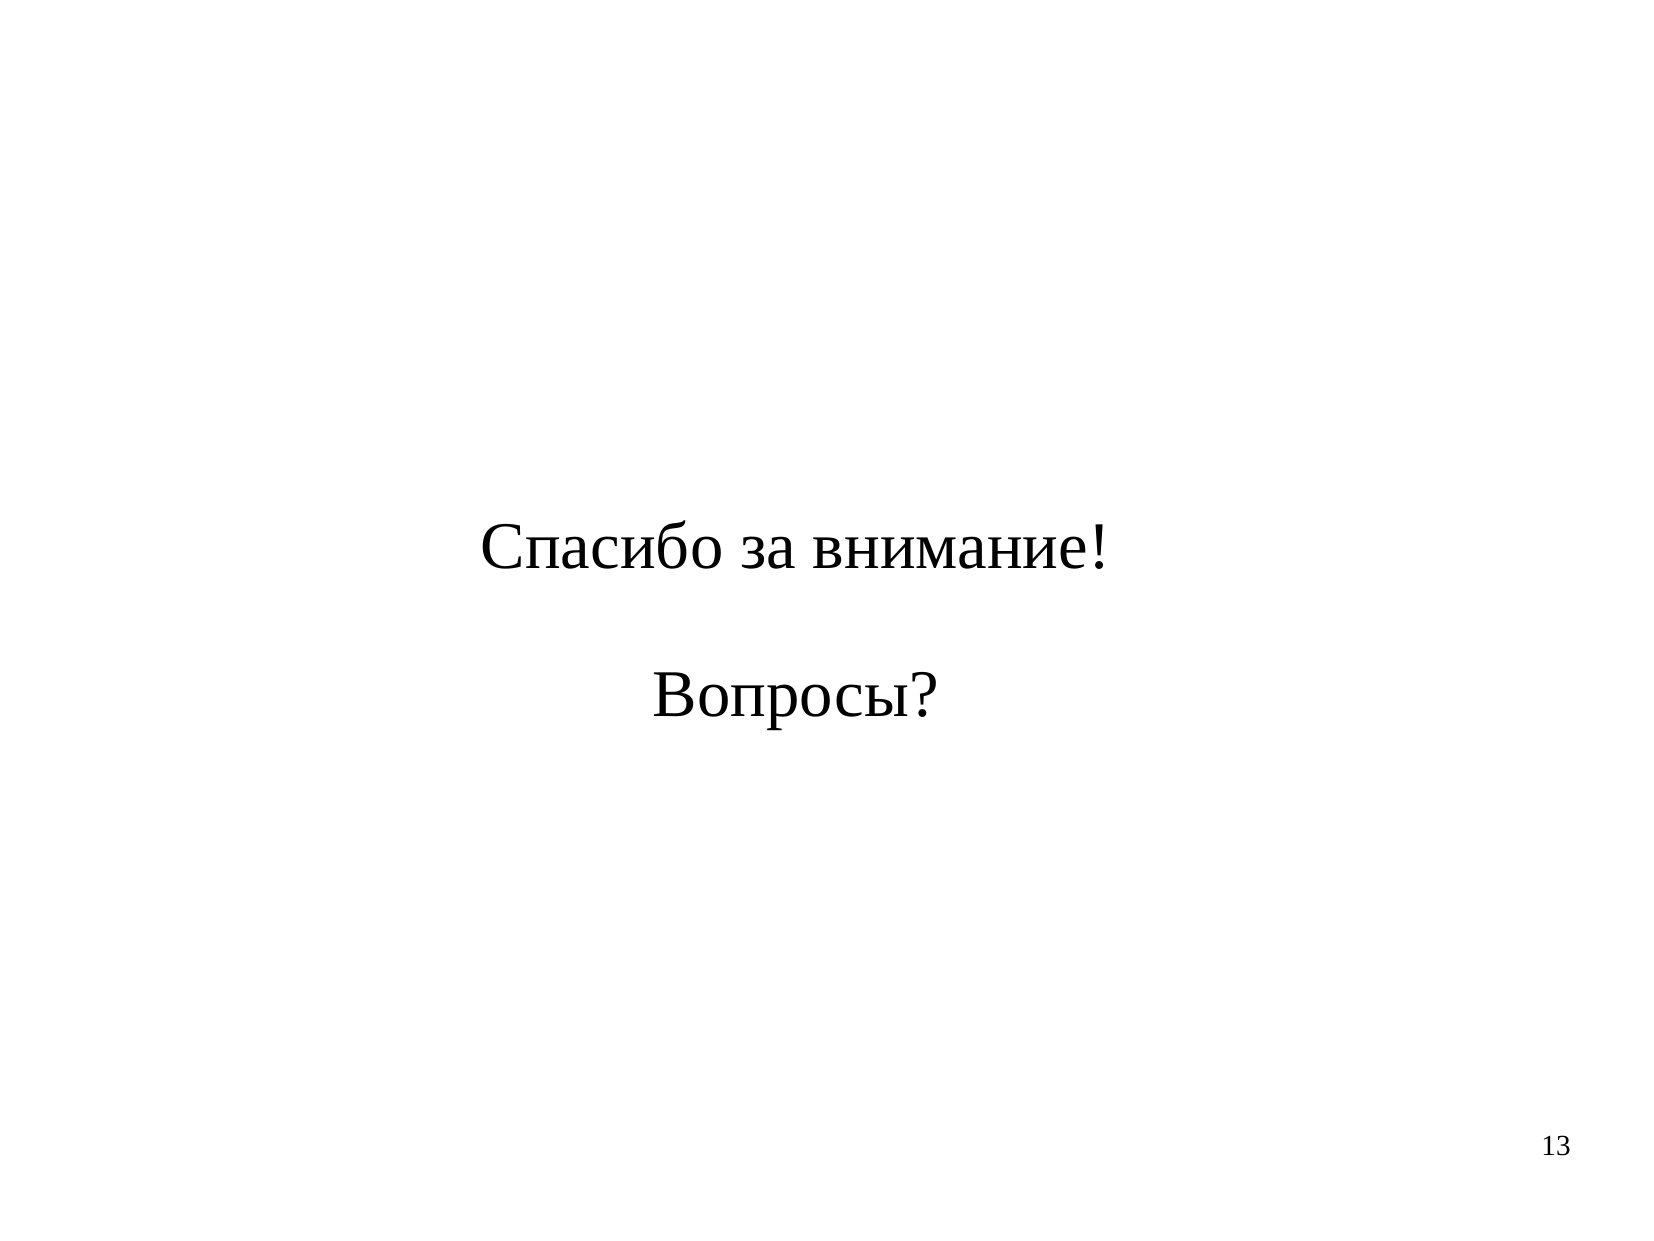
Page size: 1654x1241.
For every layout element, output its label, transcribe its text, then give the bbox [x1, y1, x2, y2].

text_box Спасибо за внимание! Вопросы? [465, 501, 1188, 739]
